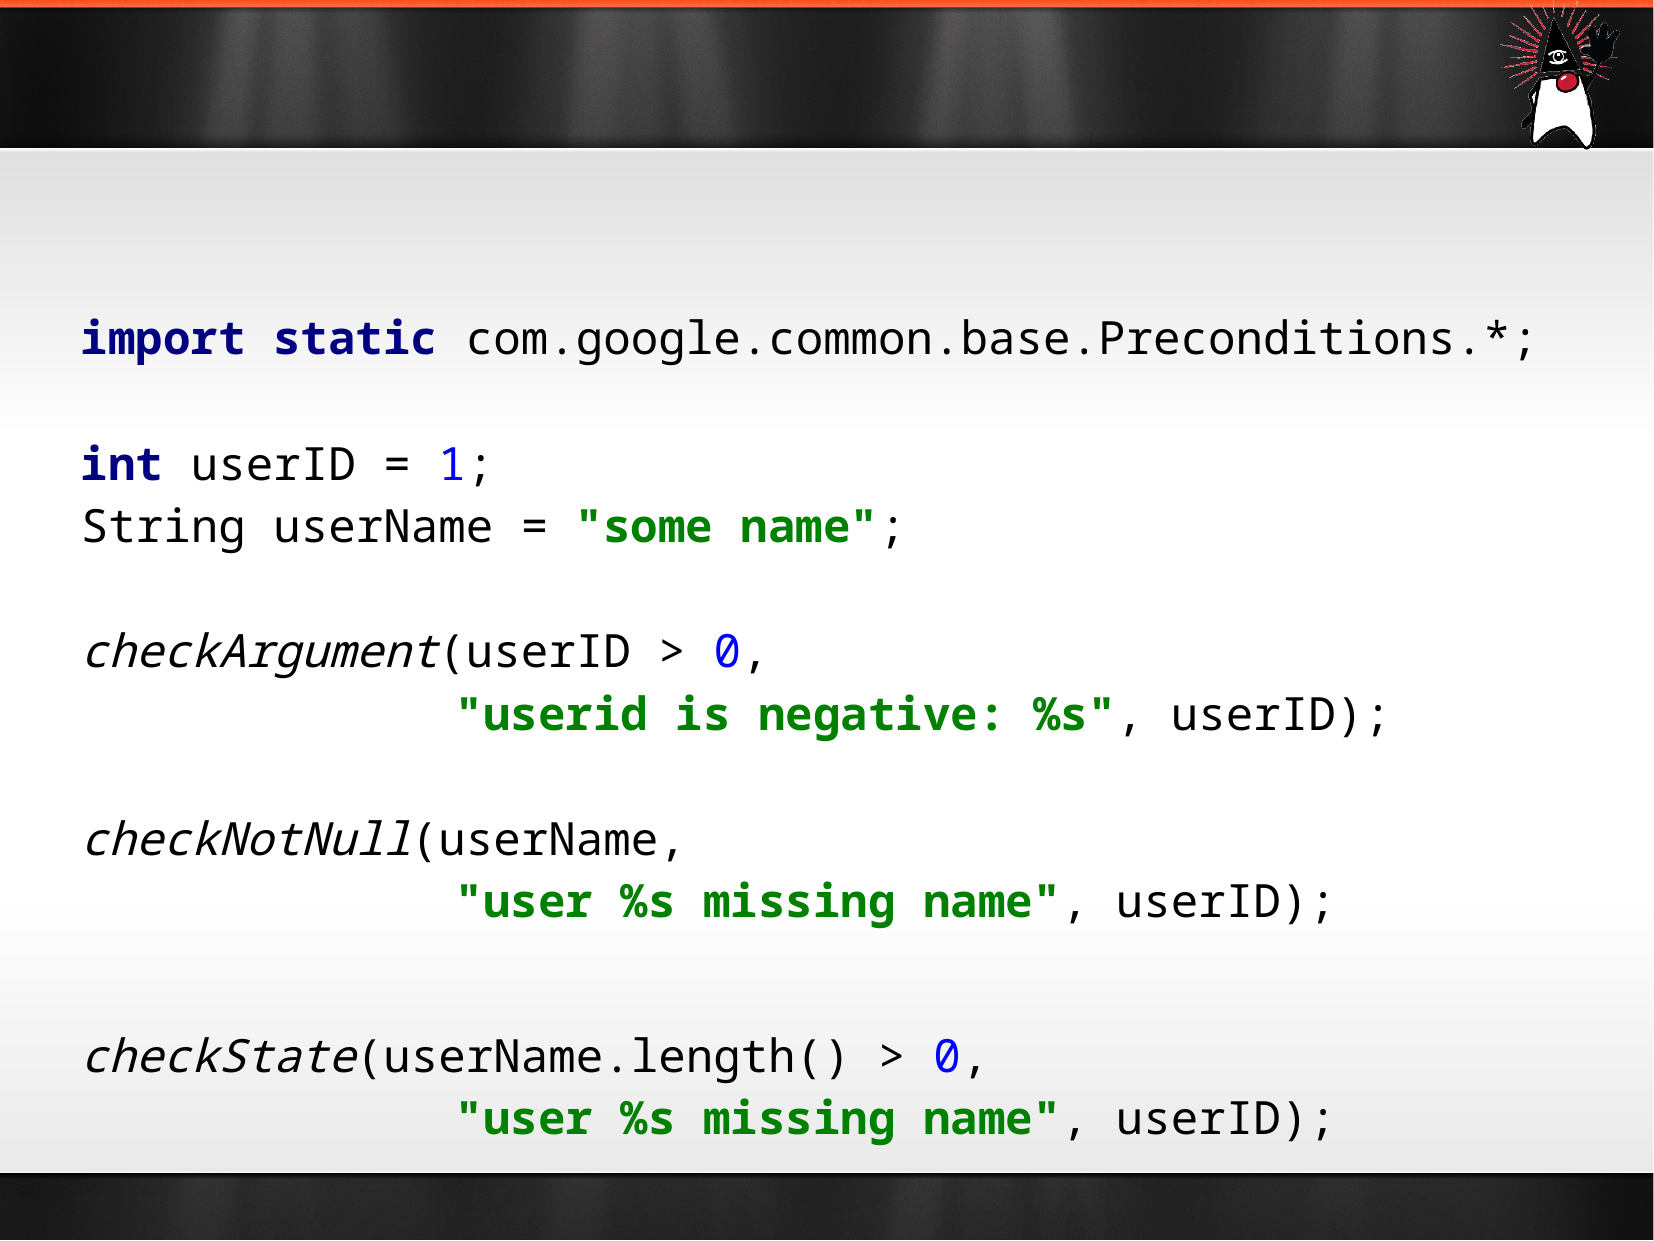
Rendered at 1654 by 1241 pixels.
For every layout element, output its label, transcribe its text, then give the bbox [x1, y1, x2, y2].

subtitle import static com.google.common.base.Preconditions.*; int userID = 1; String userName = "some name"; checkArgument(userID > 0, "userid is negative: %s", userID); checkNotNull(userName, "user %s missing name", userID); checkState(userName.length() > 0, "user %s missing name", userID); [80, 305, 1654, 1125]
picture [1123, 1125, 1134, 1131]
picture [1260, 1125, 1273, 1130]
picture [0, 0, 1654, 1240]
